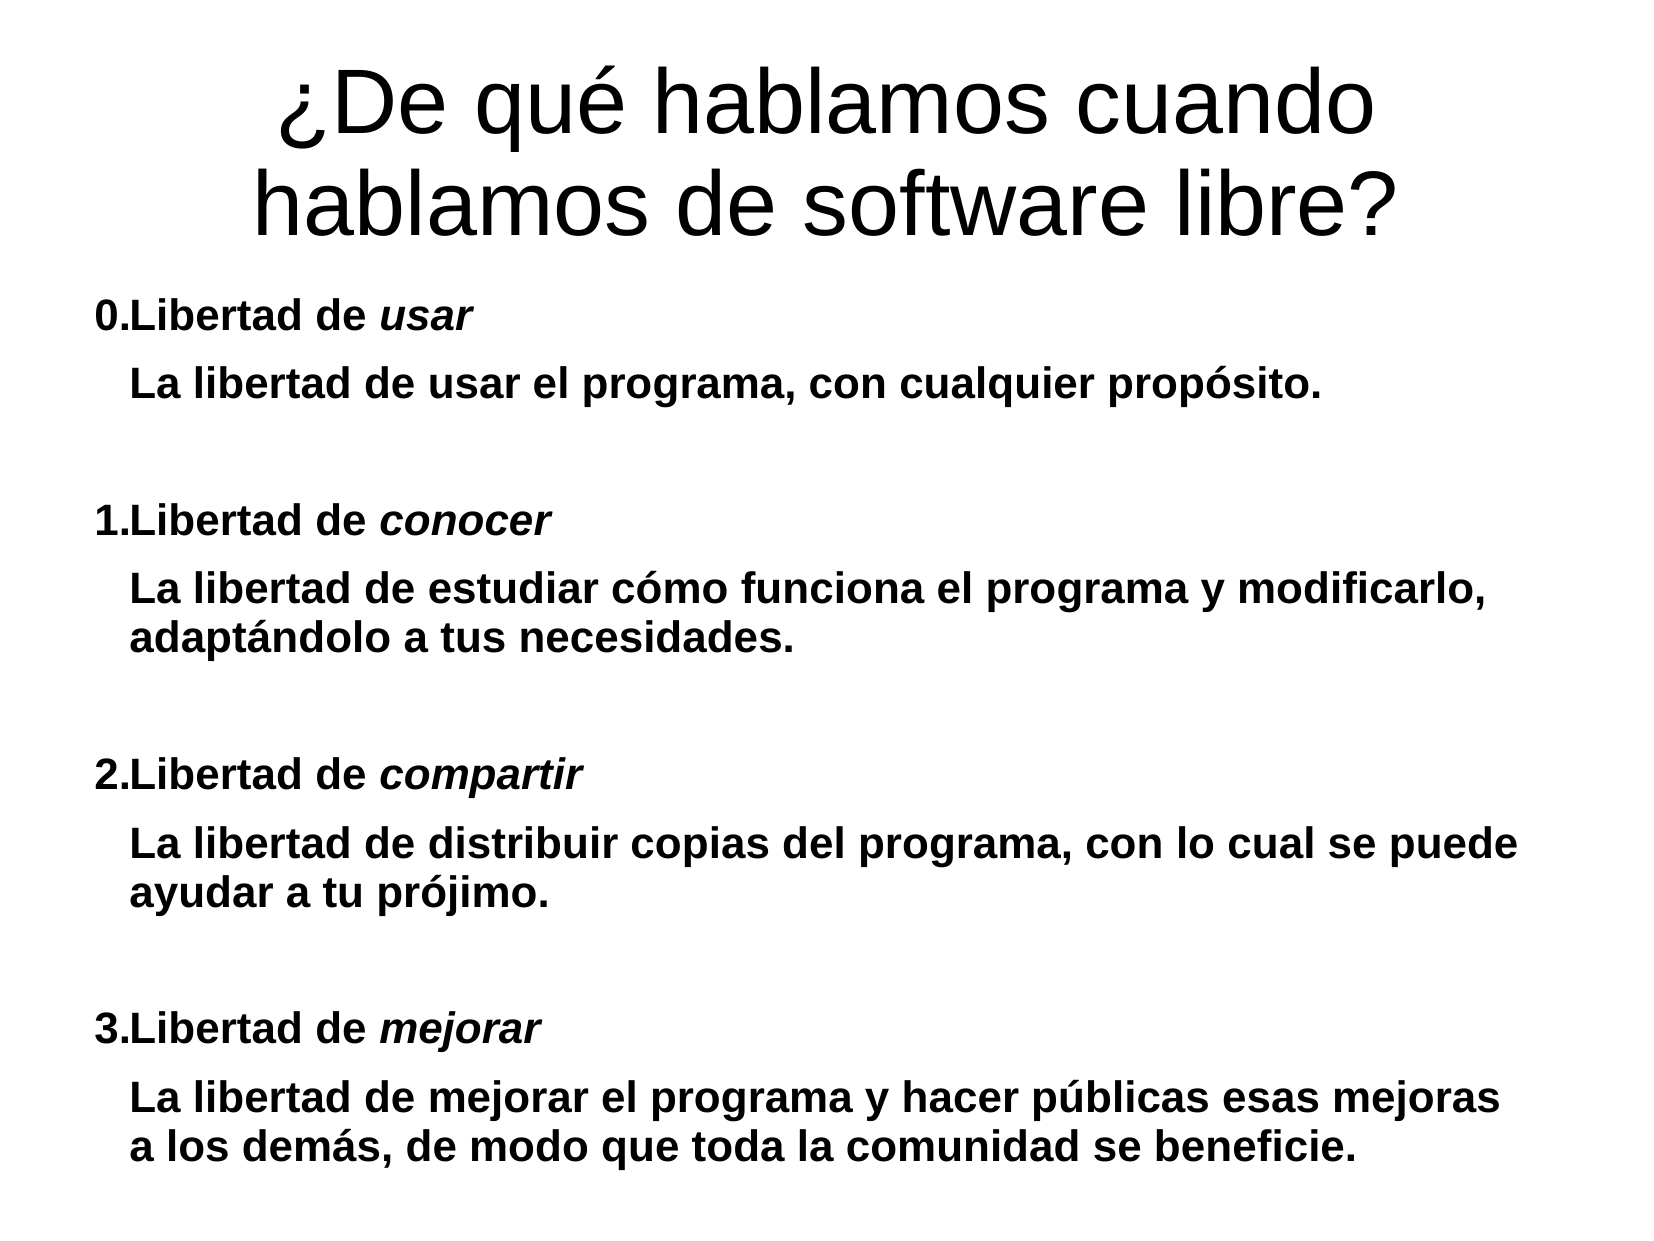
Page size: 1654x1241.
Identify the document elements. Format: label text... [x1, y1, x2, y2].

list Libertad de usar La libertad de usar el programa, con cualquier propósito. Libertad de conocer La libertad de estudiar cómo funciona el programa y modificarlo, adaptándolo a tus necesidades. Libertad de compartir La libertad de distribuir copias del programa, con lo cual se puede ayudar a tu prójimo. Libertad de mejorar La libertad de mejorar el programa y hacer públicas esas mejoras a los demás, de modo que toda la comunidad se beneficie. [82, 290, 1538, 1182]
title ¿De qué hablamos cuando hablamos de software libre? [82, 49, 1571, 257]
